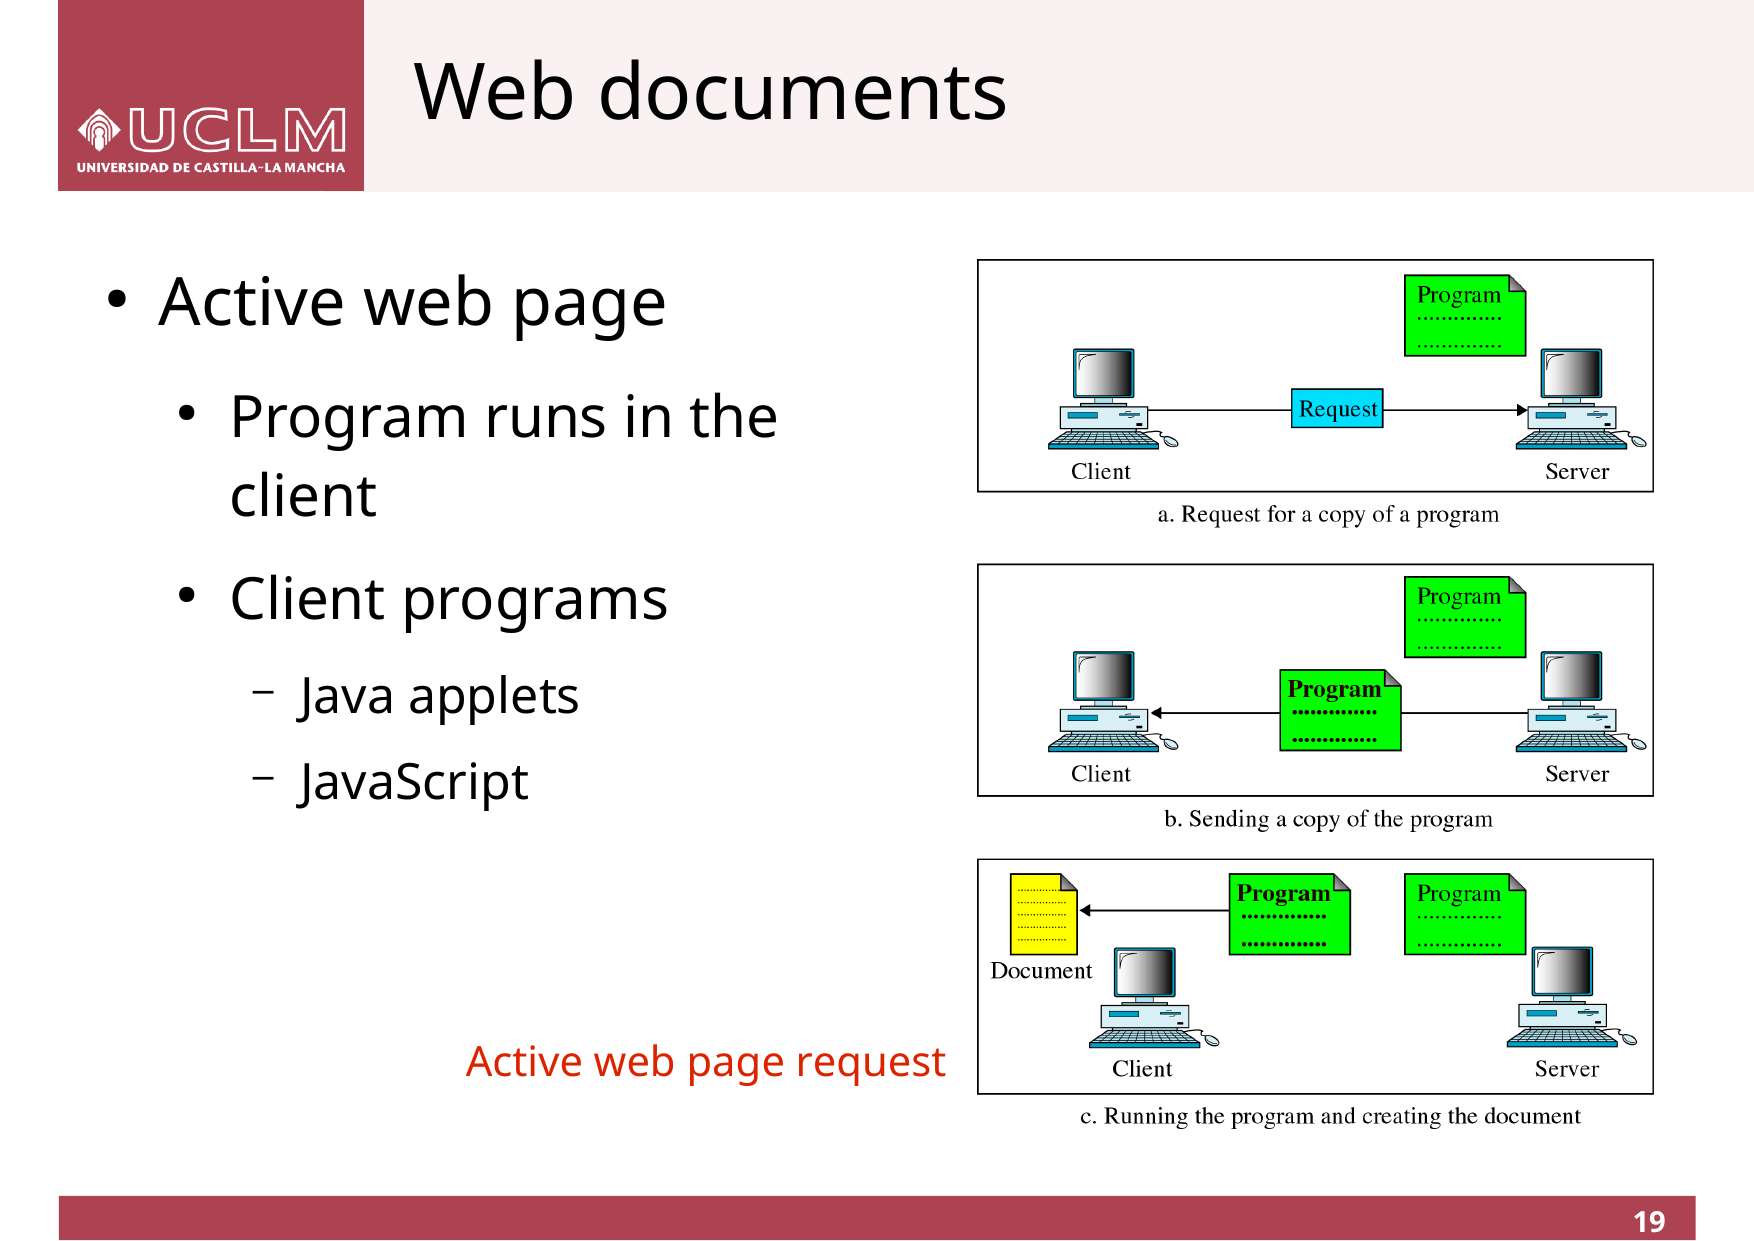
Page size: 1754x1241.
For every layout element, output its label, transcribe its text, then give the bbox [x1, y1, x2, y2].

picture [977, 259, 1654, 1129]
picture [58, 0, 364, 191]
text_box Active web page request [451, 1027, 929, 1093]
title Web documents [413, 0, 1667, 198]
list Active web page Program runs in the client Client programs Java applets JavaScript [87, 254, 858, 974]
